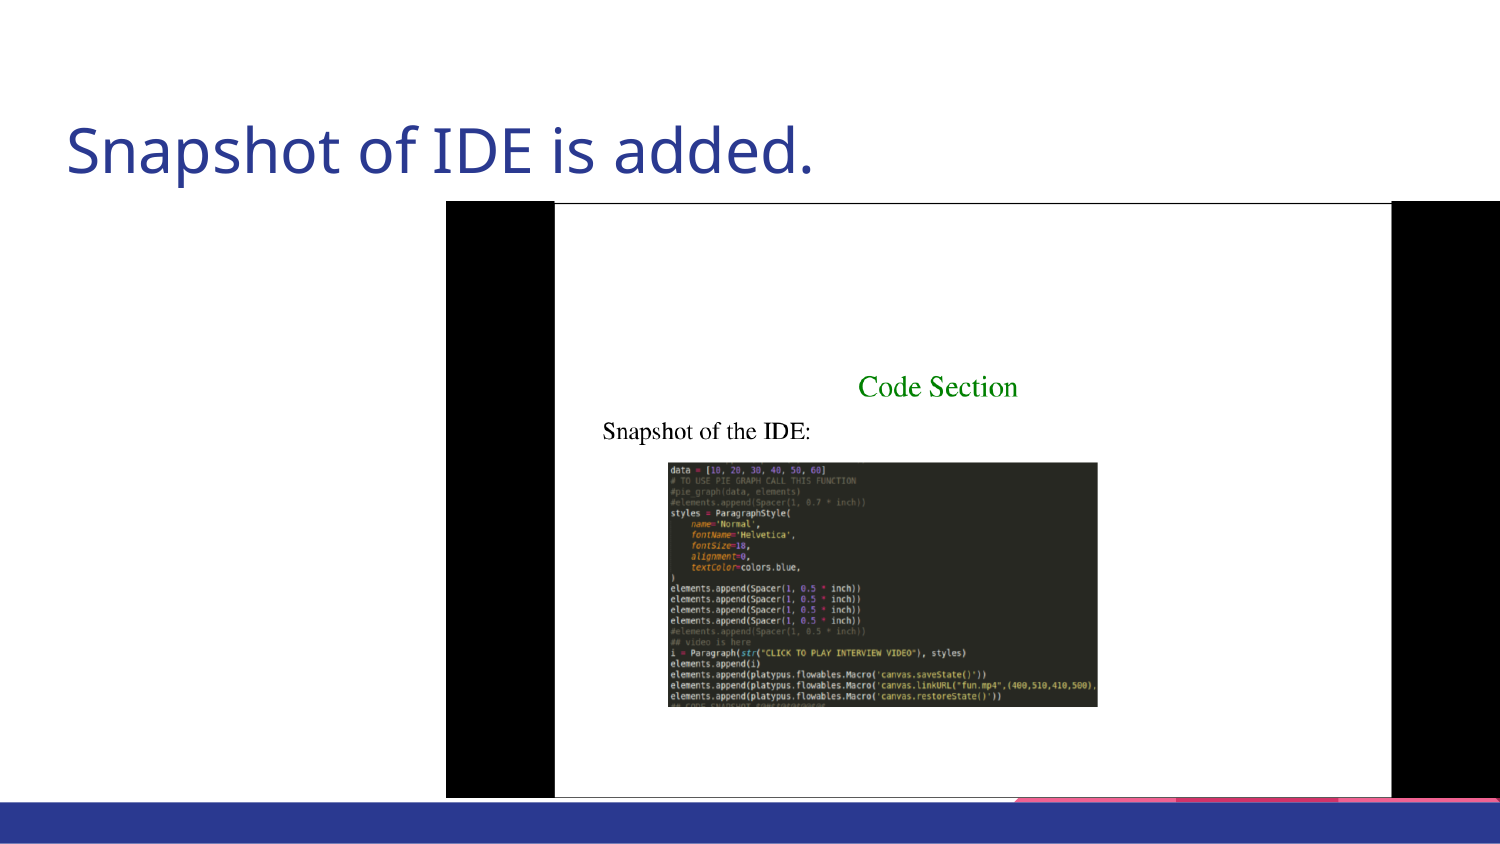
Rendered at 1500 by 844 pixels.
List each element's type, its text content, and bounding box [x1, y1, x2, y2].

picture [446, 201, 1500, 798]
title Snapshot of IDE is added. [51, 67, 1449, 167]
